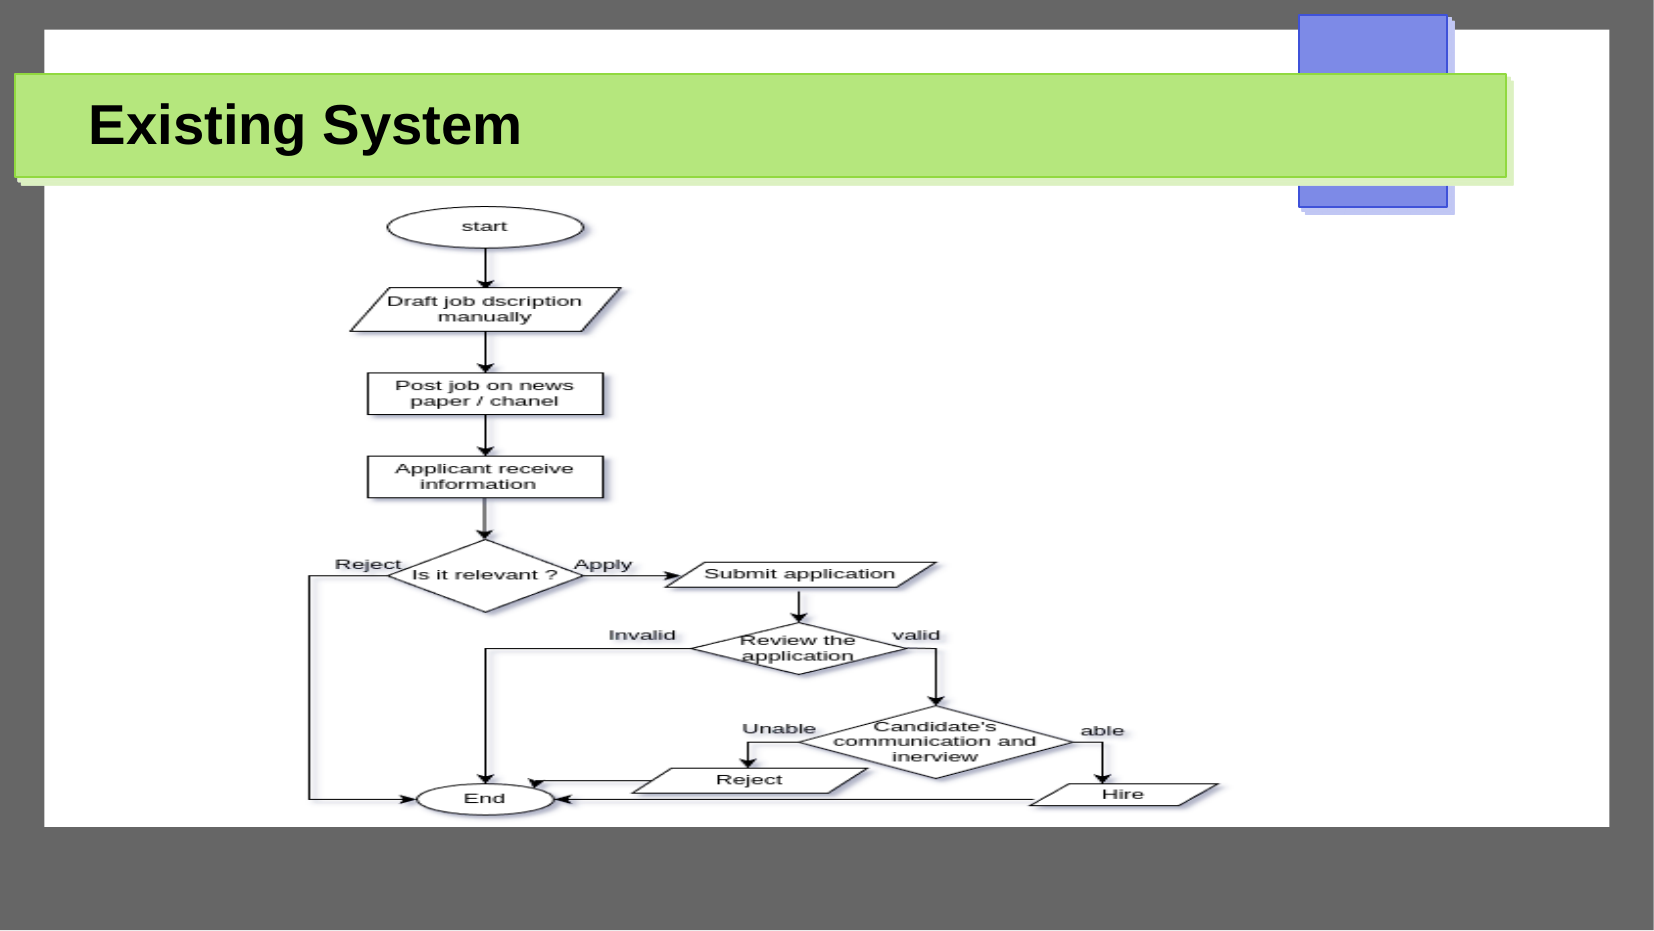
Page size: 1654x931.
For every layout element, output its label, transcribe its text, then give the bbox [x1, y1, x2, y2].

title Existing System [88, 73, 1506, 178]
picture [295, 206, 1241, 827]
